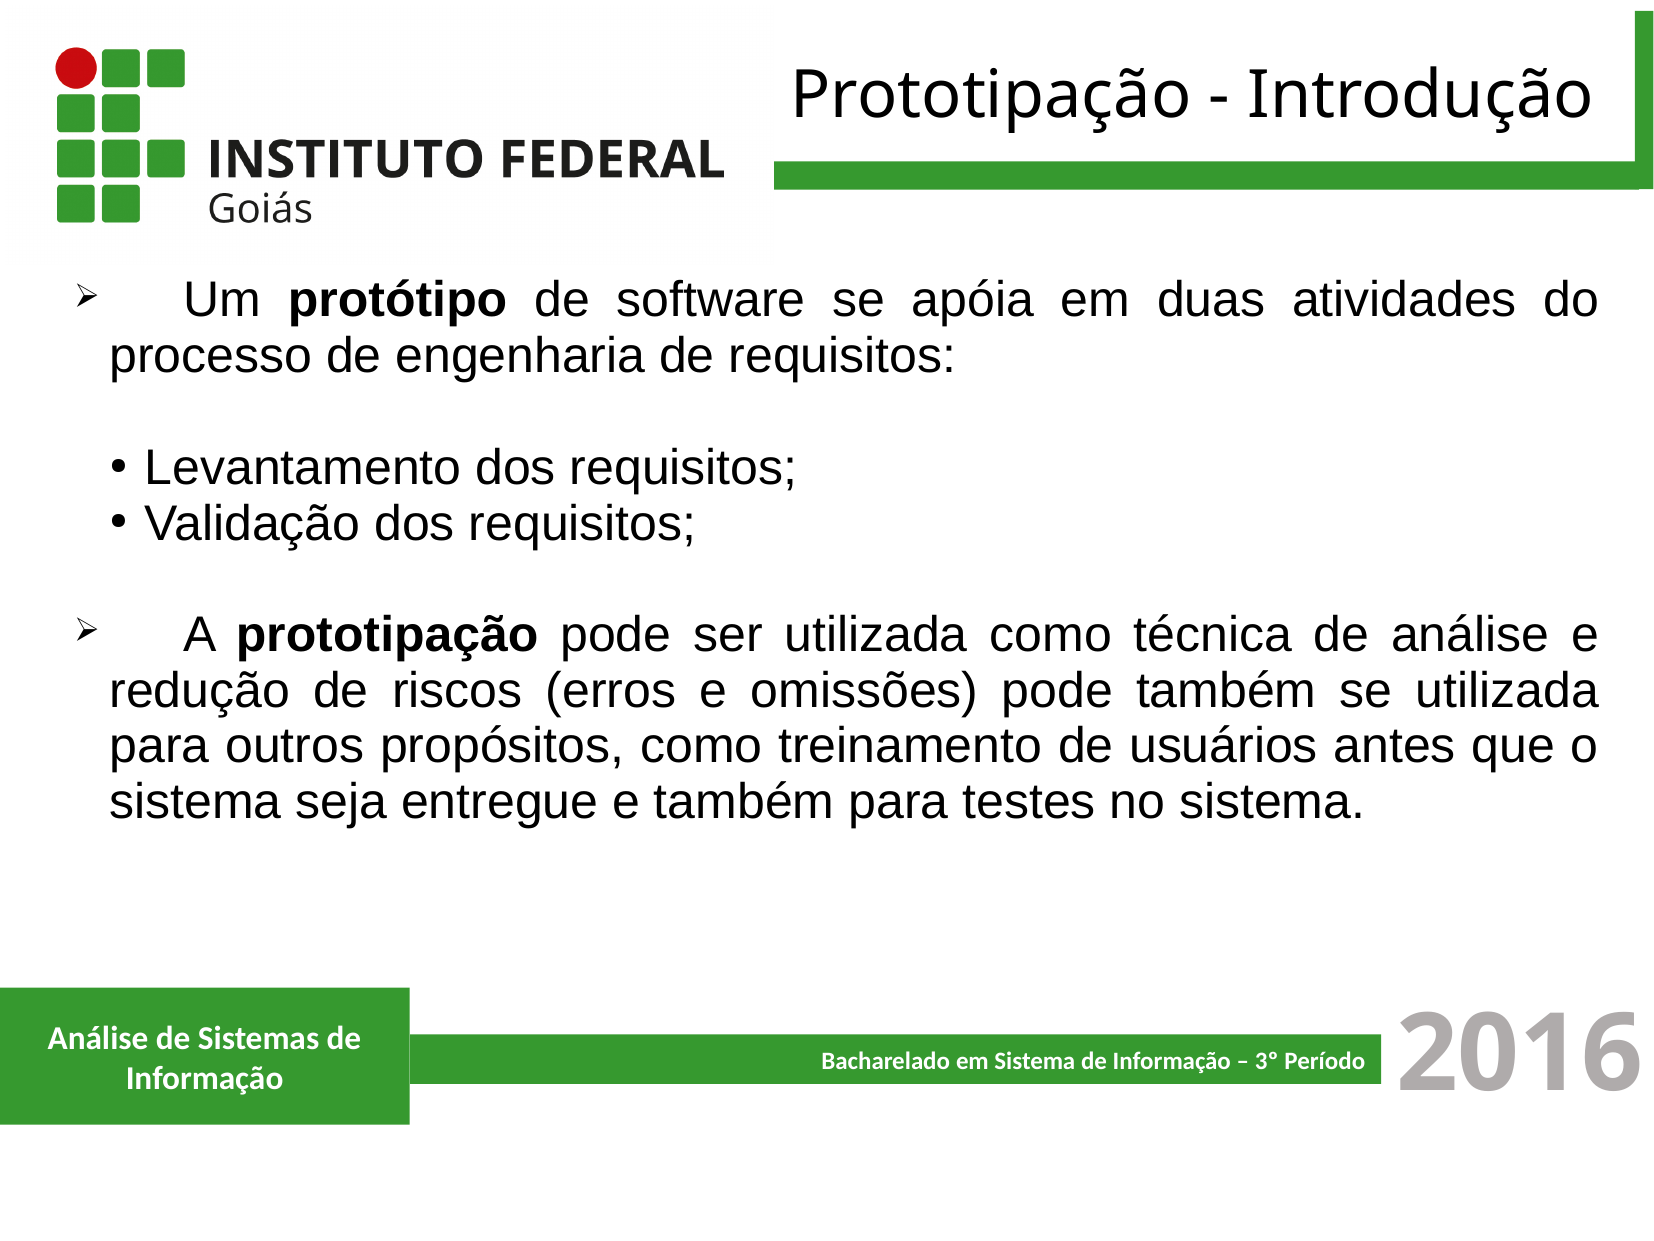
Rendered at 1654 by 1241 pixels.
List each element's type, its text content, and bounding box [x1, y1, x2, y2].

text_box 2016 [1381, 975, 1648, 1125]
text_box Um protótipo de software se apóia em duas atividades do processo de engenharia de requisitos: Levantamento dos requisitos; Validação dos requisitos; A prototipação pode ser utilizada como técnica de análise e redução de riscos (erros e omissões) pode também se utilizada para outros propósitos, como treinamento de usuários antes que o sistema seja entregue e também para testes no sistema. [59, 264, 1615, 940]
text_box Bacharelado em Sistema de Informação – 3º Período [410, 1034, 1382, 1084]
text_box Prototipação - Introdução [860, 42, 1610, 138]
text_box [774, 10, 1654, 190]
picture [5, 5, 774, 265]
text_box Análise de Sistemas de Informação [0, 987, 410, 1125]
